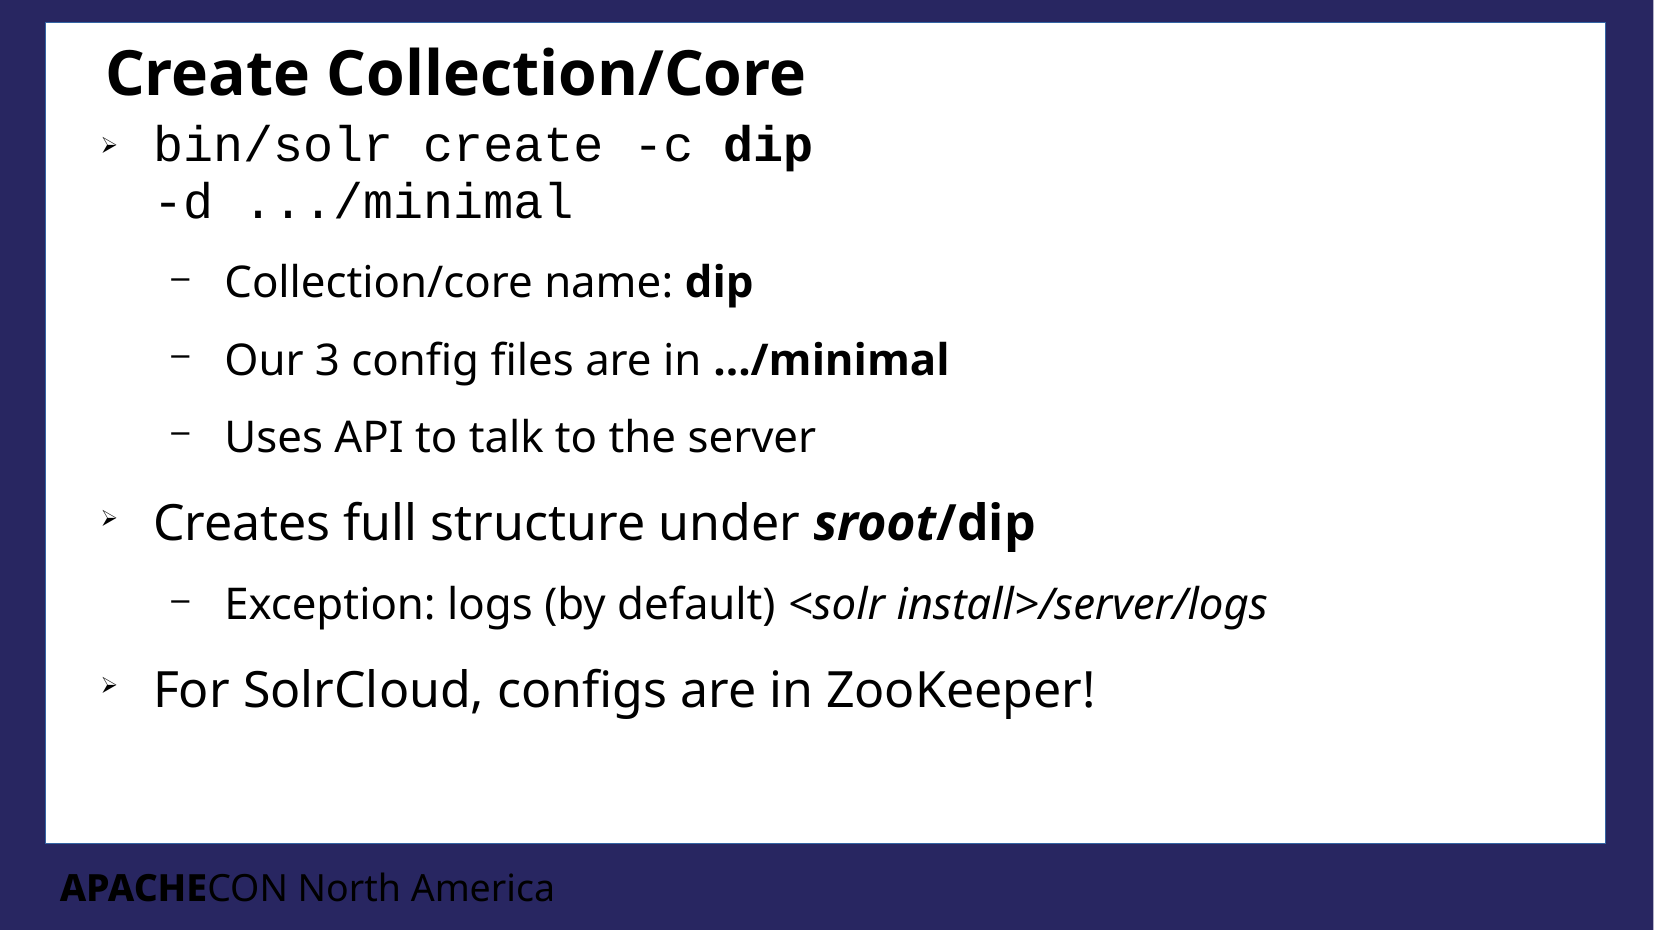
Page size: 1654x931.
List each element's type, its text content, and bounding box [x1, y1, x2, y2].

list bin/solr create -c dip -d .../minimal Collection/core name: dip Our 3 config files are in .../minimal Uses API to talk to the server Creates full structure under sroot/dip Exception: logs (by default) <solr install>/server/logs For SolrCloud, configs are in ZooKeeper! [82, 120, 1571, 757]
title Create Collection/Core [105, 32, 1546, 110]
